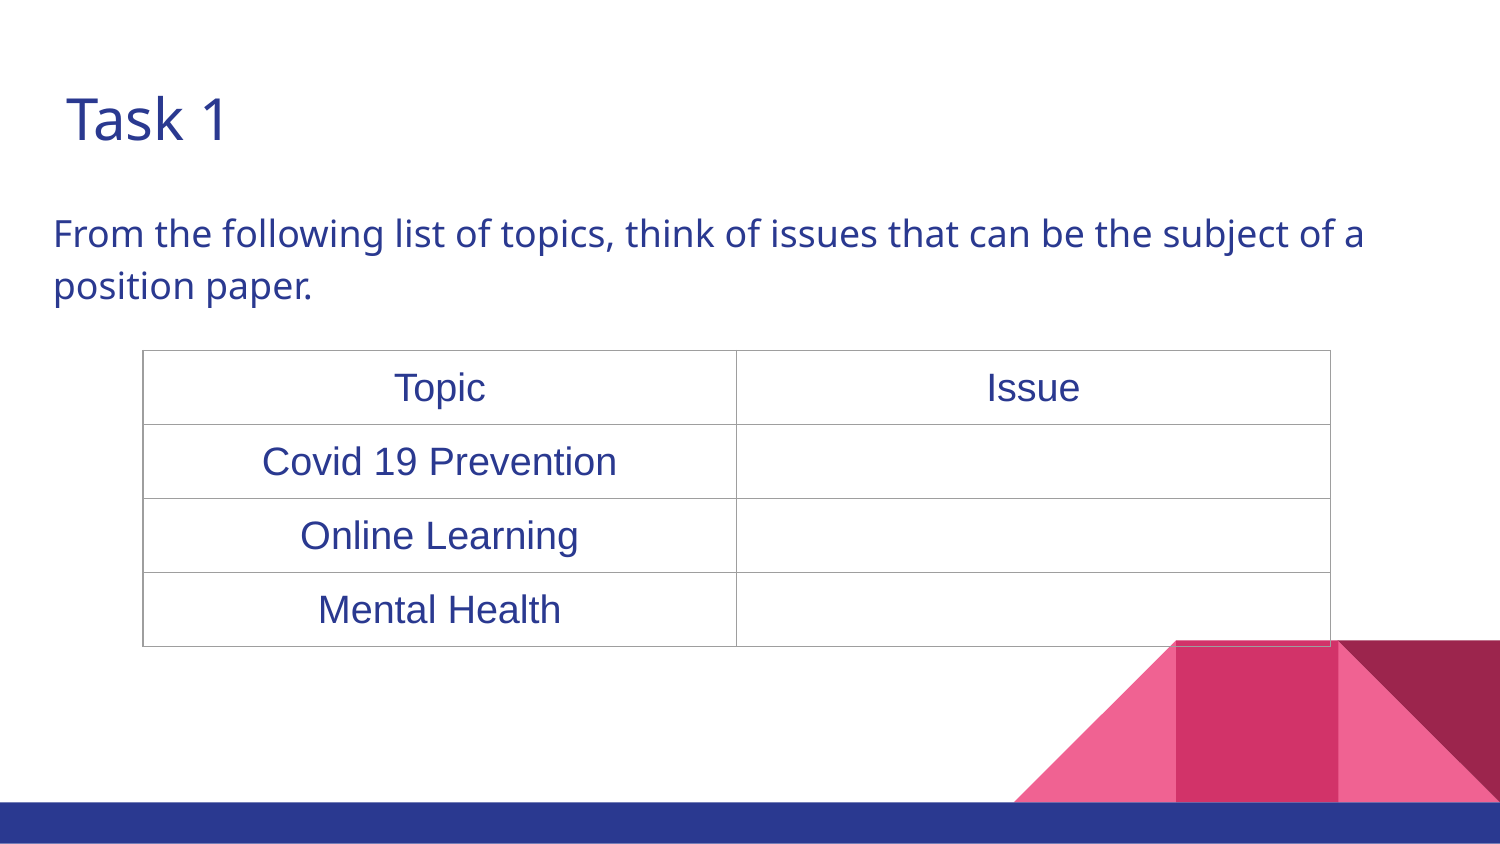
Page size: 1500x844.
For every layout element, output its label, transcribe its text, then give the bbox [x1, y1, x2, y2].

table_header Topic [144, 351, 736, 424]
table_cell Mental Health [144, 573, 736, 646]
list From the following list of topics, think of issues that can be the subject of a position paper. [37, 188, 1436, 737]
table_cell [737, 425, 1330, 498]
table_cell Covid 19 Prevention [144, 425, 736, 498]
table_cell [737, 499, 1330, 572]
title Task 1 [51, 67, 1449, 167]
table_header Issue [737, 351, 1330, 424]
table_cell Online Learning [144, 499, 736, 572]
table_cell [737, 573, 1330, 646]
